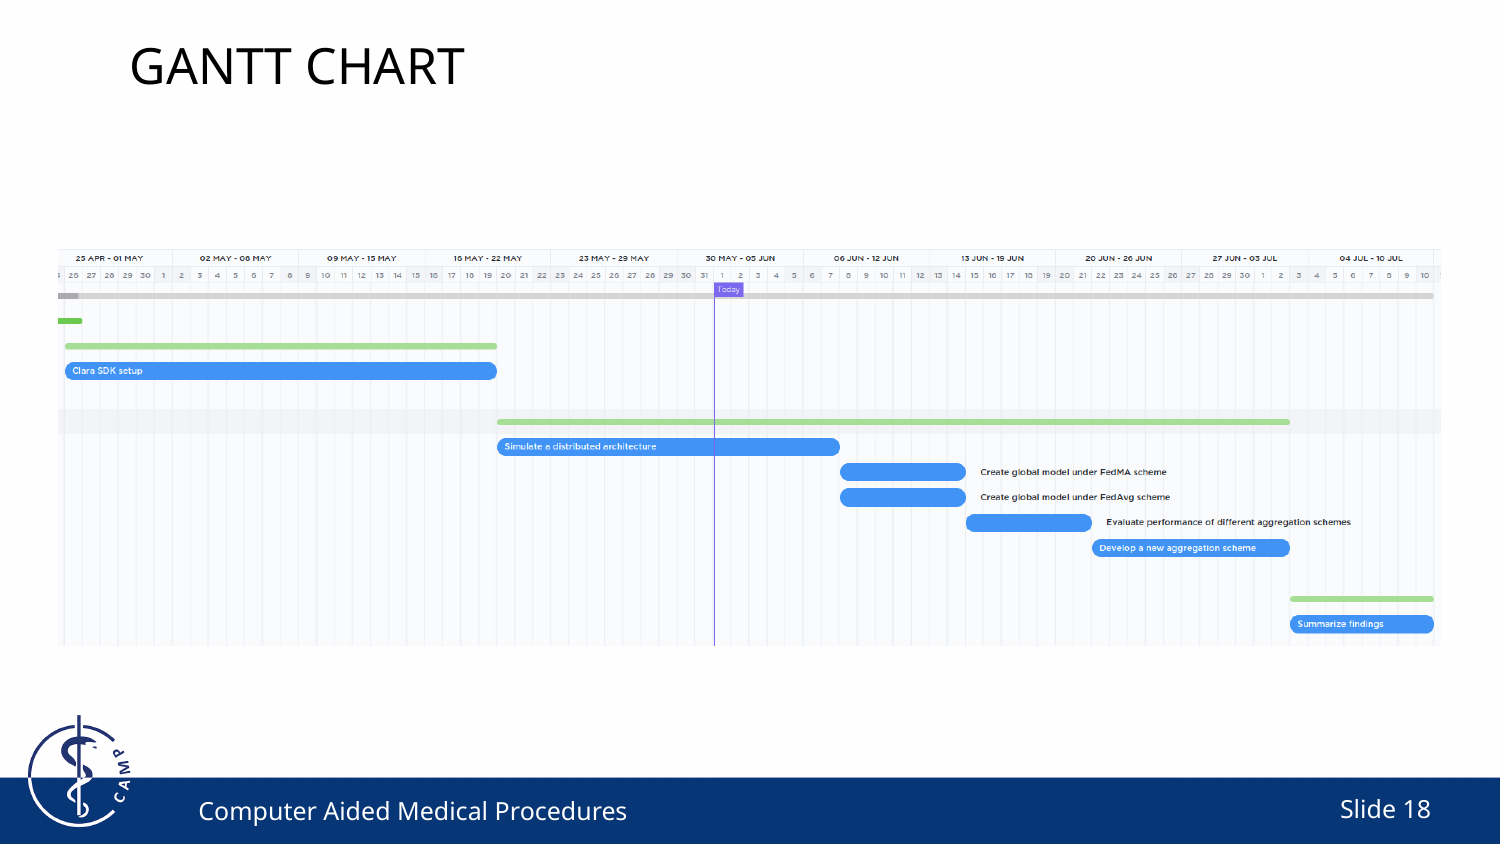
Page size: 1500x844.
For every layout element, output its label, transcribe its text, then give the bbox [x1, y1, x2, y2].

picture [0, 0, 1500, 844]
text_box Slide 15 [1325, 778, 1500, 844]
text_box Computer Aided Medical Procedures [183, 778, 800, 844]
title GANTT CHART [58, 28, 1438, 104]
